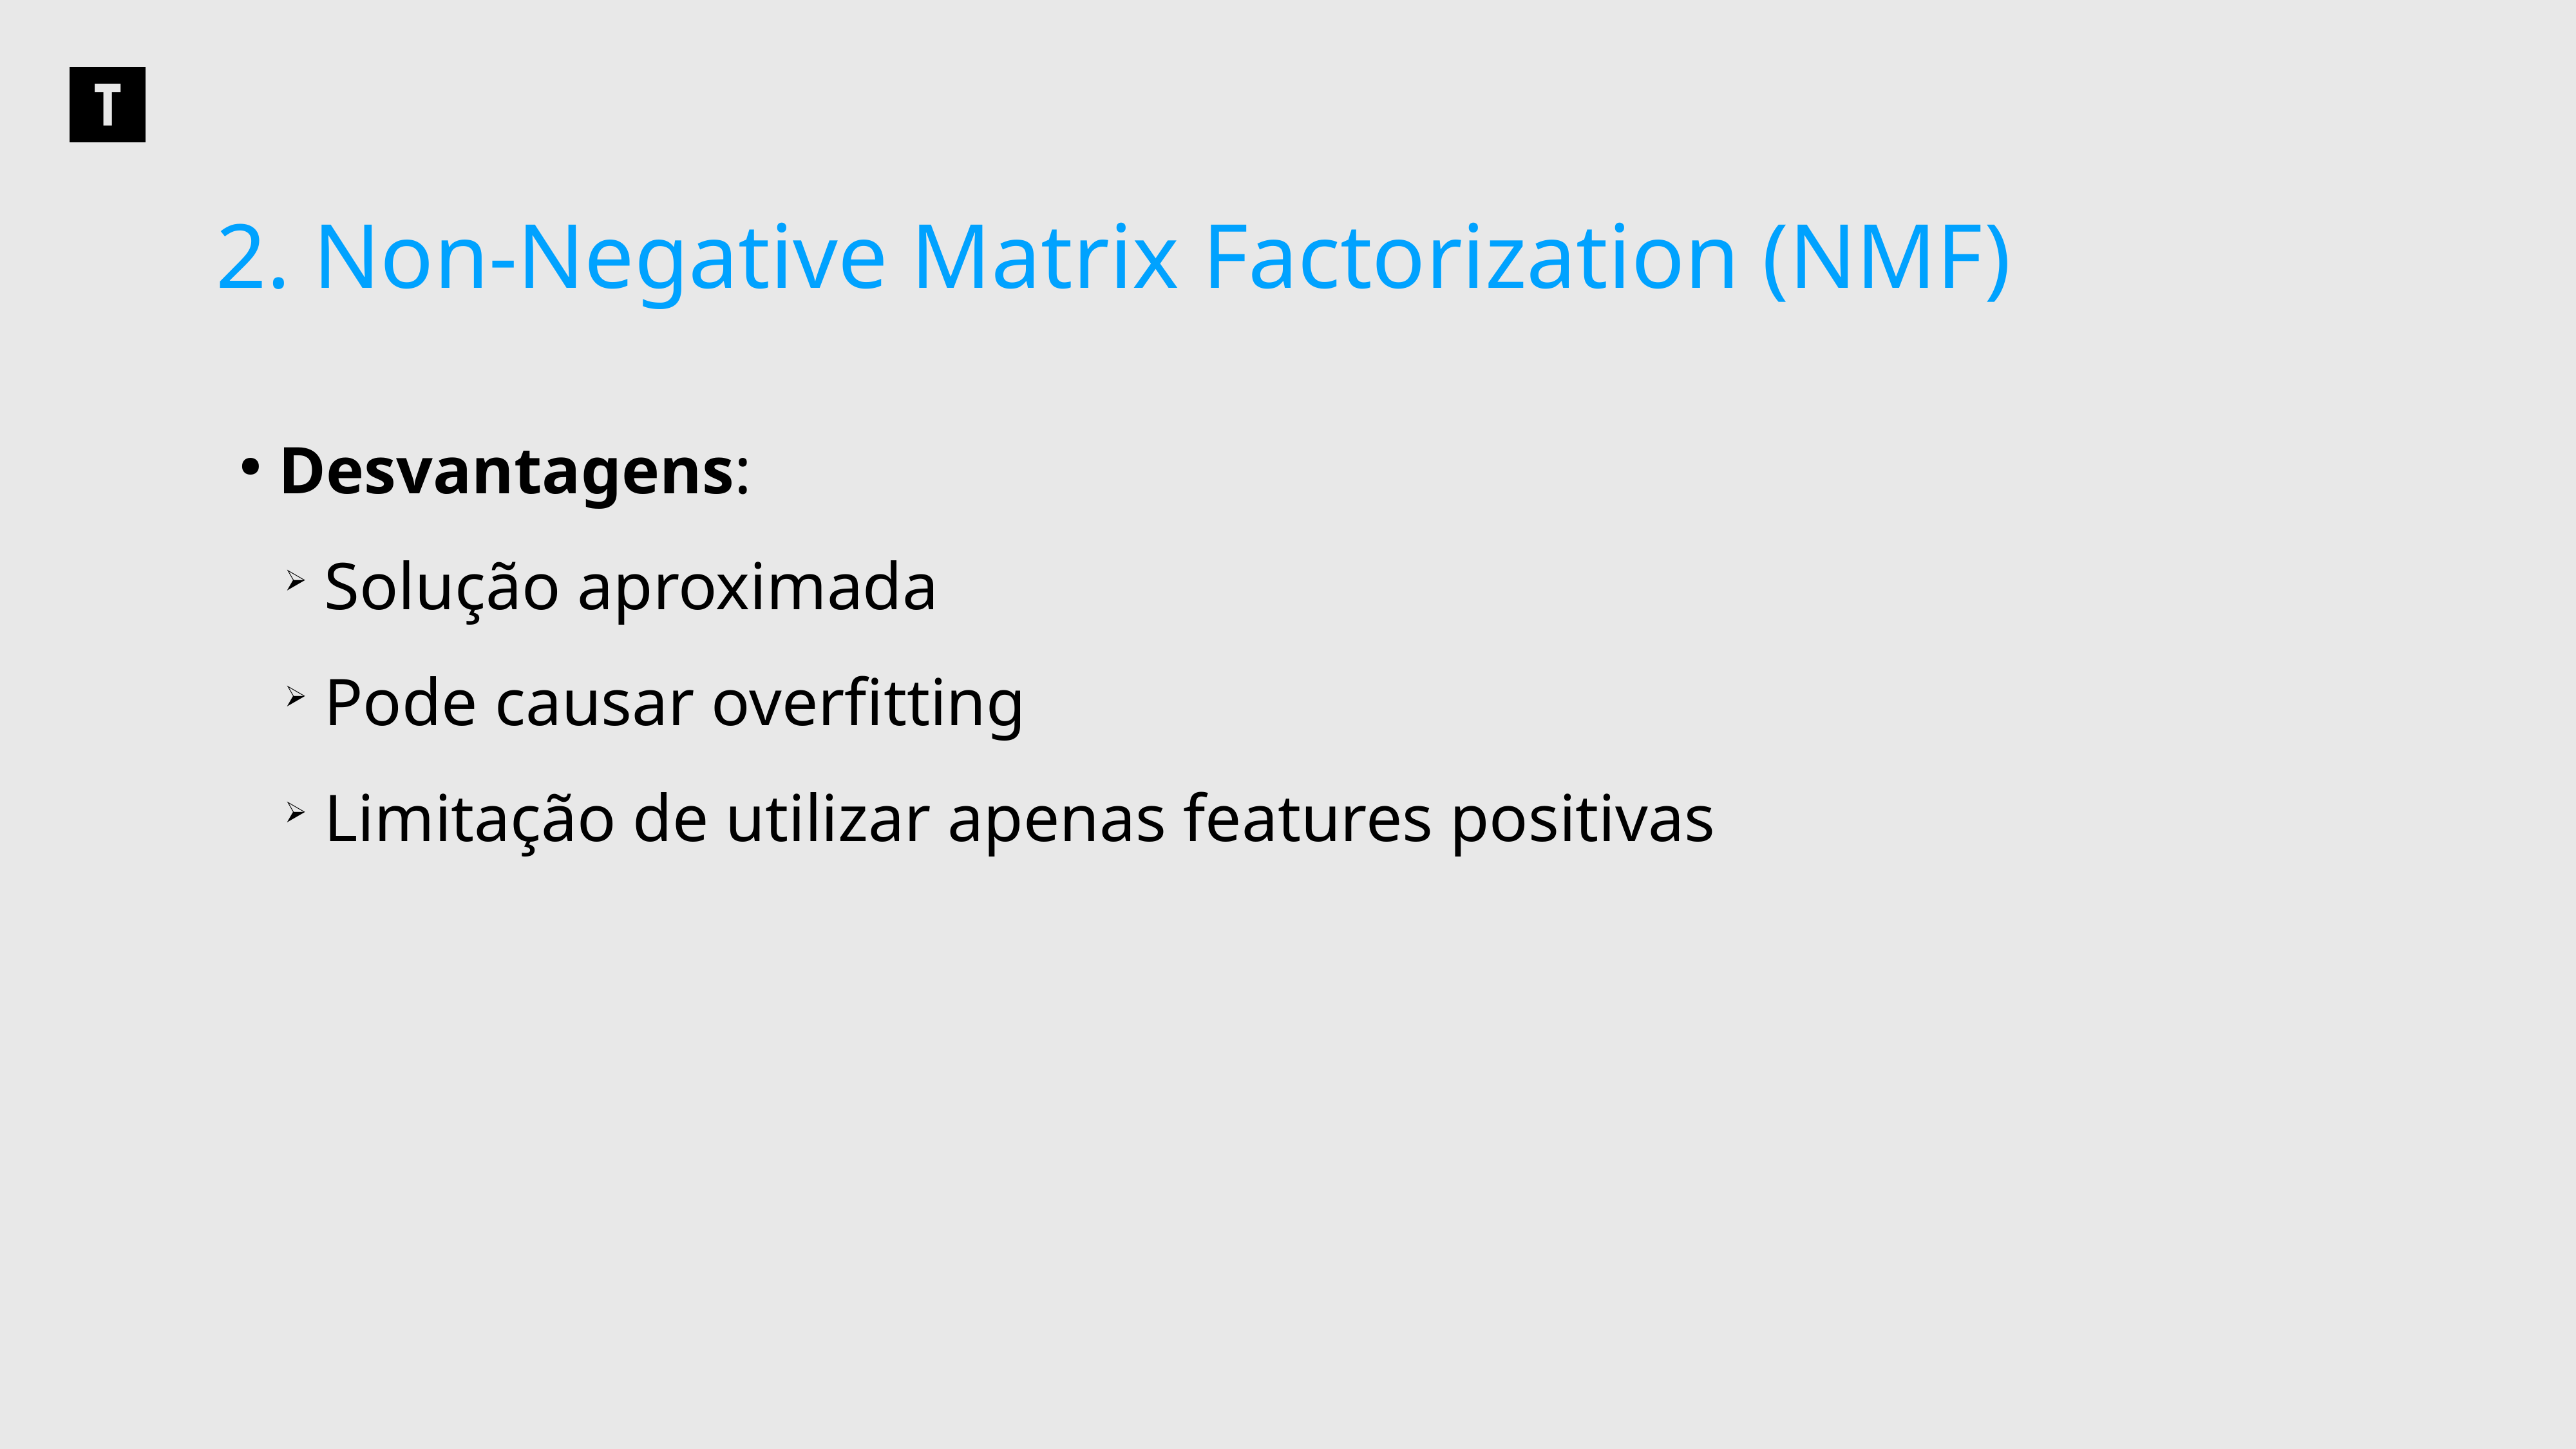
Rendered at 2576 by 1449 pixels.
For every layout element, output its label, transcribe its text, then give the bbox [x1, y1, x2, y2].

text_box Desvantagens: Solução aproximada Pode causar overfitting Limitação de utilizar apenas features positivas [211, 385, 2351, 589]
picture [70, 67, 146, 142]
text_box 2. Non-Negative Matrix Factorization (NMF) [211, 194, 2267, 312]
